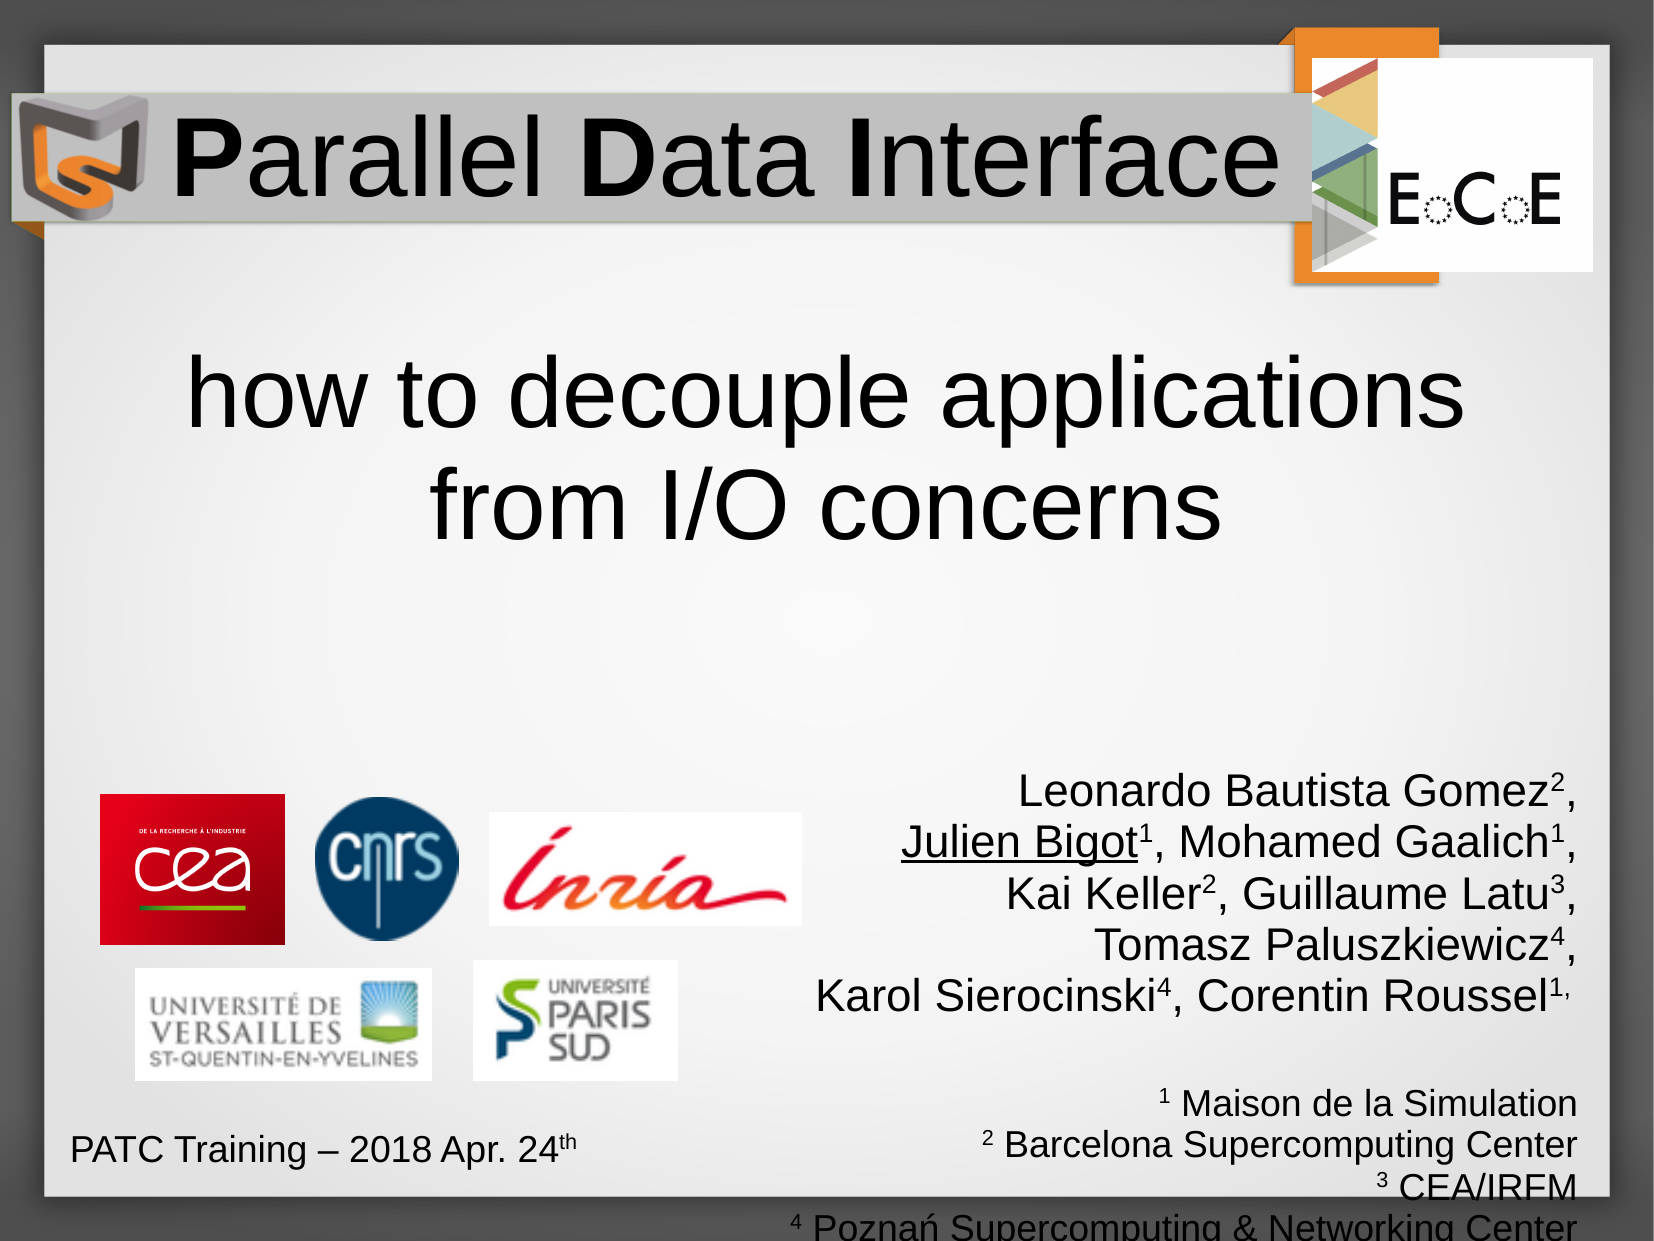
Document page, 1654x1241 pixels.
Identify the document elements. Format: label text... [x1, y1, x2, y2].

title Parallel Data Interface [141, 94, 1312, 235]
subtitle how to decouple applications from I/O concerns [82, 260, 1571, 638]
picture [0, 0, 1654, 1241]
text_box PATC Training – 2018 Apr. 24th [47, 1105, 767, 1193]
text_box Leonardo Bautista Gomez2, Julien Bigot1, Mohamed Gaalich1, Kai Keller2, Guillaume Latu3, Tomasz Paluszkiewicz4, Karol Sierocinski4, Corentin Roussel1, 1 Maison de la Simulation 2 Barcelona Supercomputing Center 3 CEA/IRFM 4 Poznań Supercomputing & Networking Center [767, 742, 1642, 1241]
